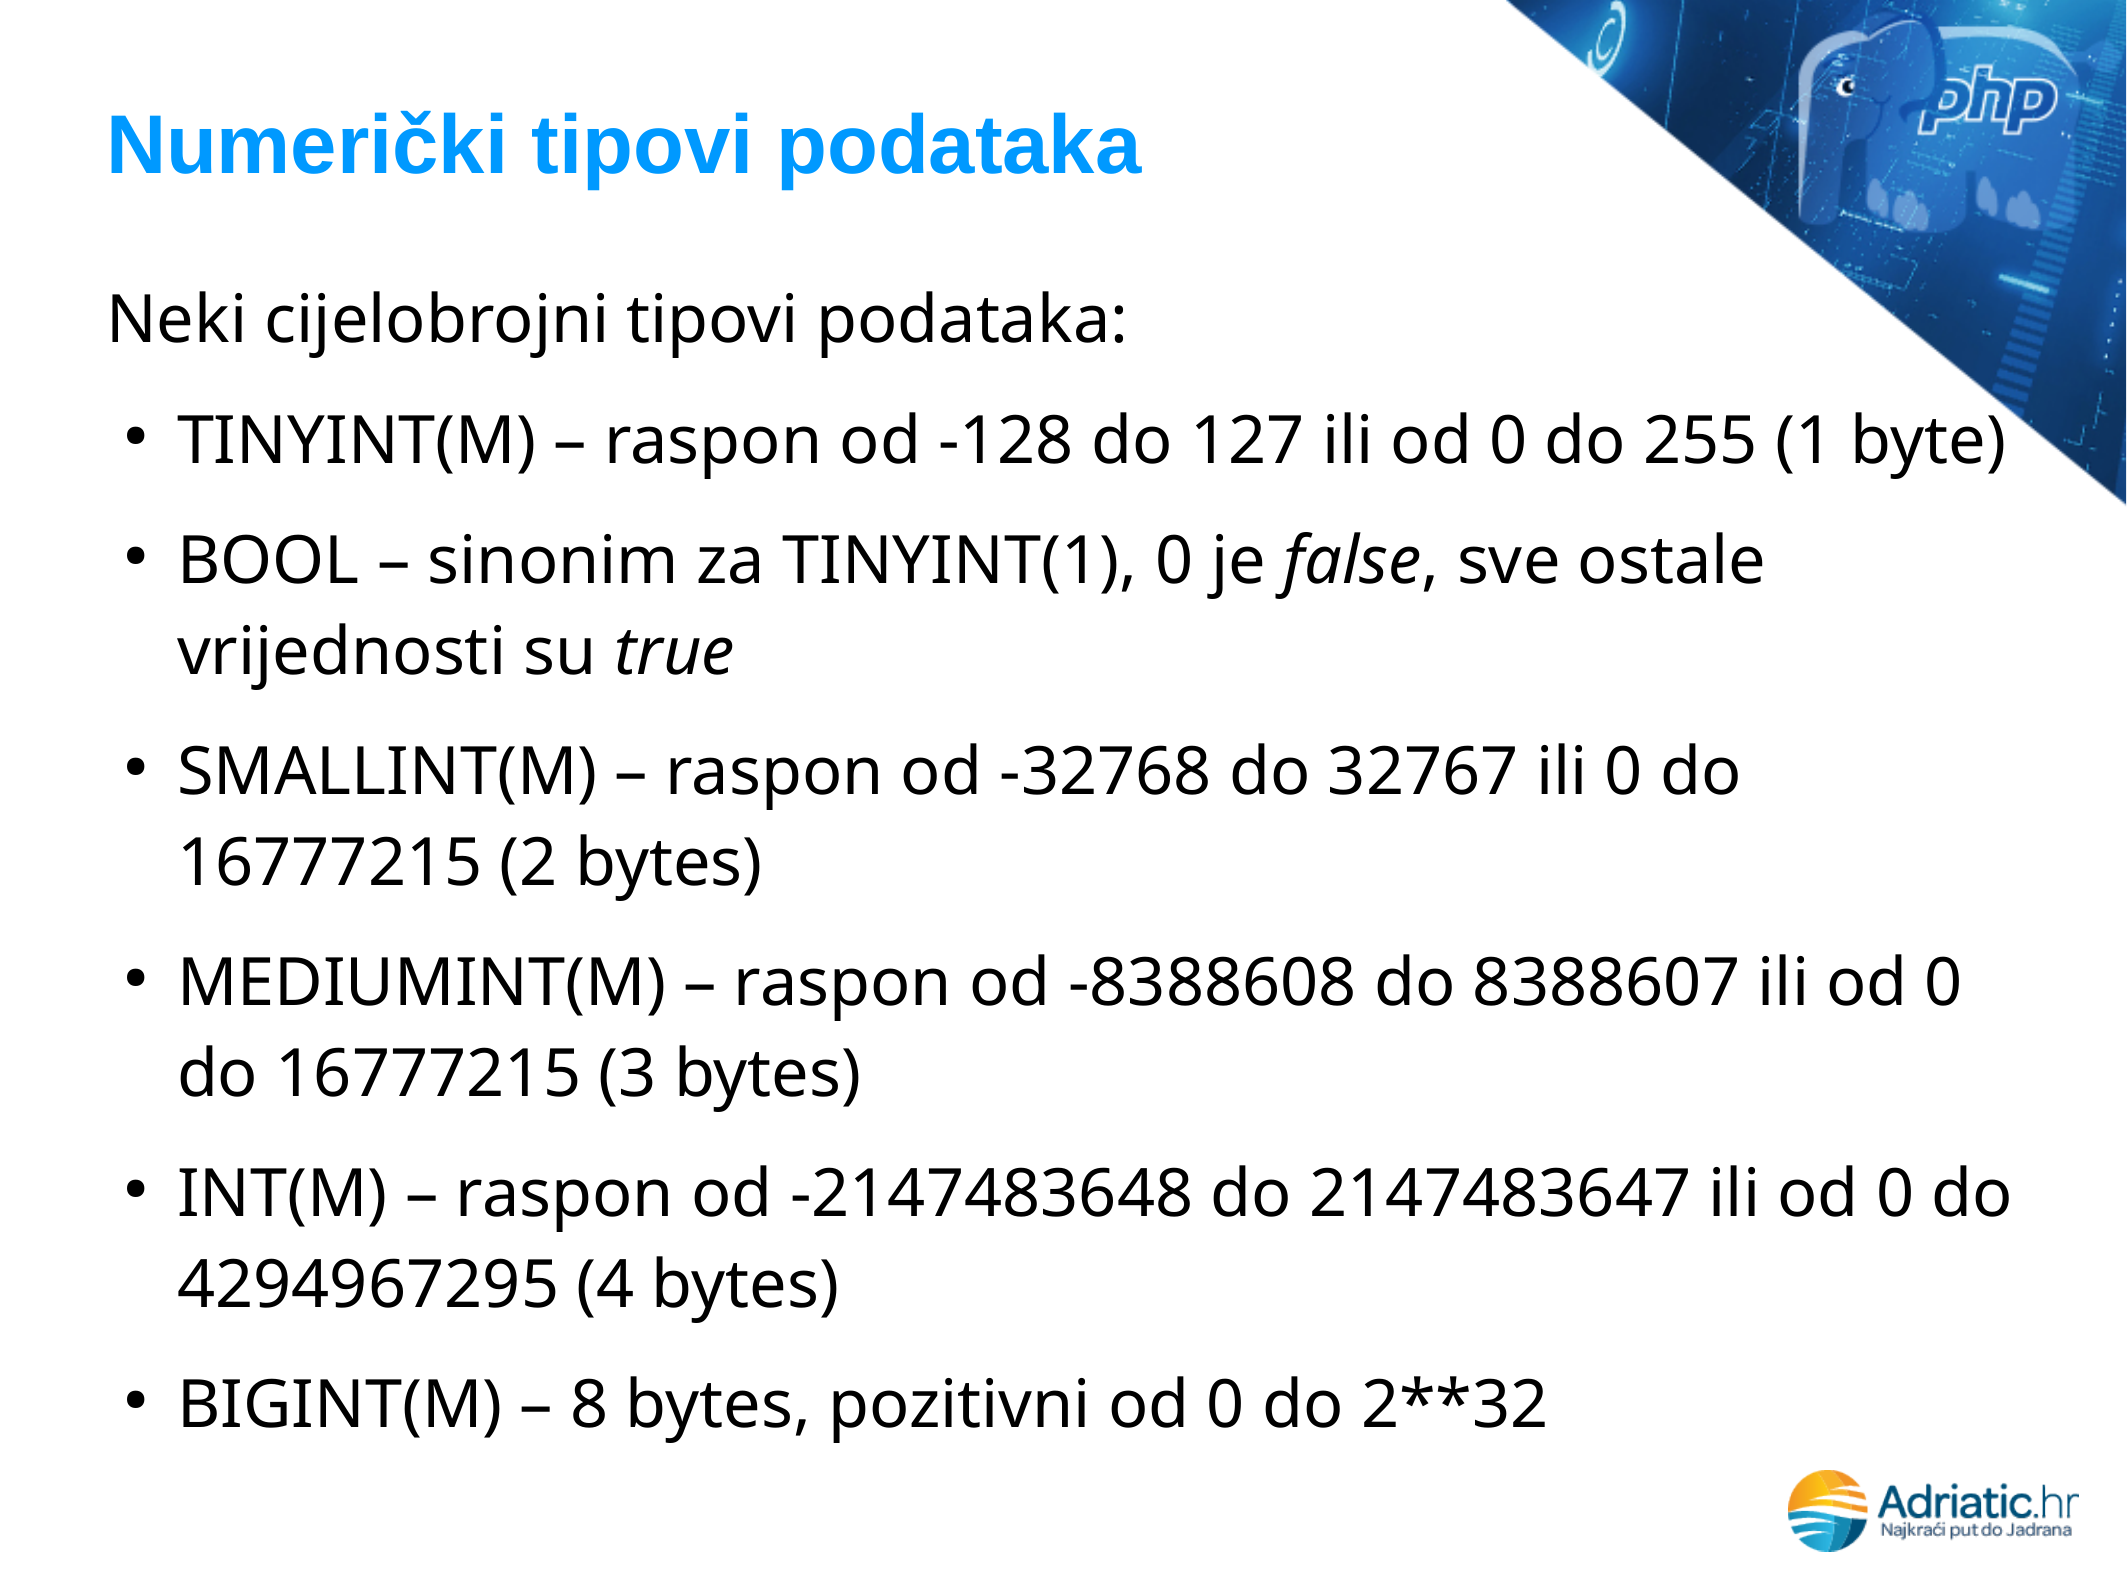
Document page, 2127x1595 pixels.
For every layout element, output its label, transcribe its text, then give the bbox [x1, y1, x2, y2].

title Numerički tipovi podataka [106, 70, 1630, 219]
list Neki cijelobrojni tipovi podataka: TINYINT(M) – raspon od -128 do 127 ili od 0 do 255 (1 byte) BOOL – sinonim za TINYINT(1), 0 je false, sve ostale vrijednosti su true SMALLINT(M) – raspon od -32768 do 32767 ili 0 do 16777215 (2 bytes) MEDIUMINT(M) – raspon od -8388608 do 8388607 ili od 0 do 16777215 (3 bytes) INT(M) – raspon od -2147483648 do 2147483647 ili od 0 do 4294967295 (4 bytes) BIGINT(M) – 8 bytes, pozitivni od 0 do 2**32 [106, 271, 2020, 1453]
picture [1788, 1470, 2079, 1552]
picture [1505, 0, 2127, 625]
